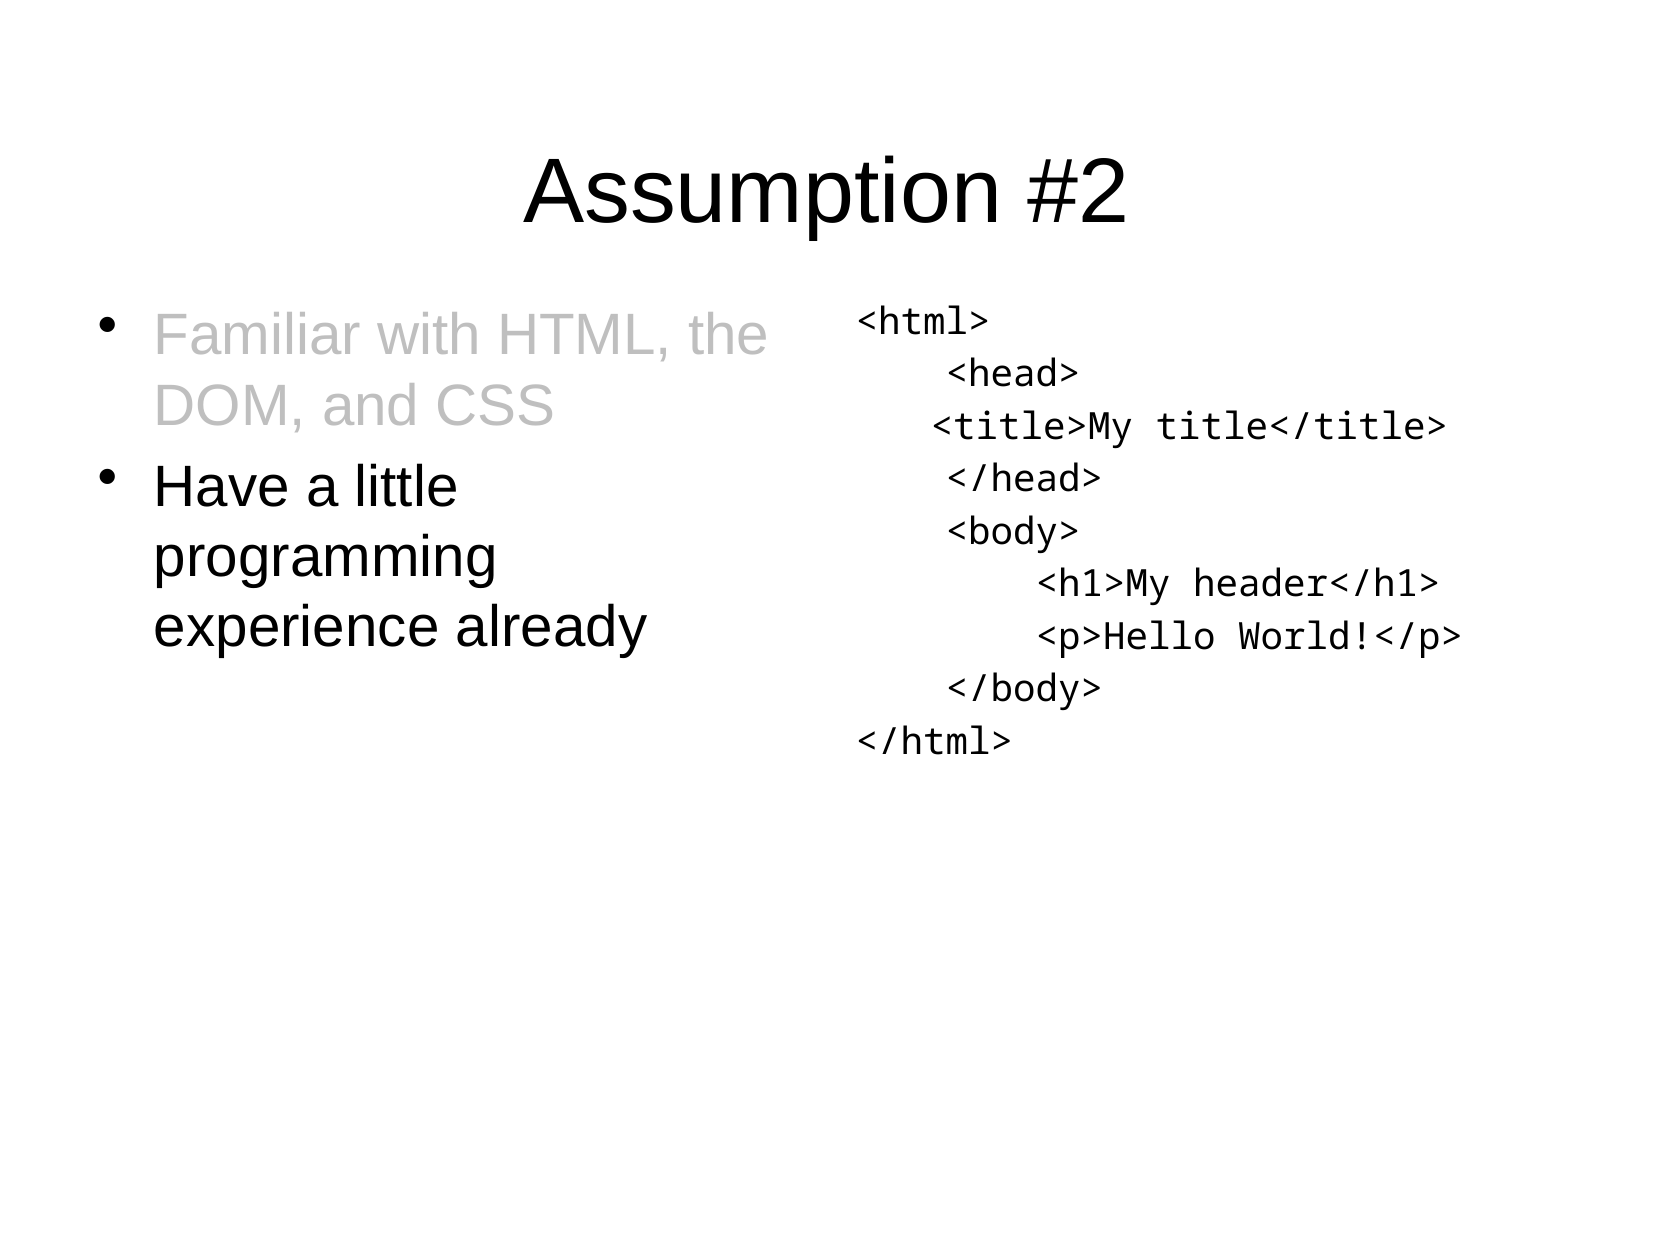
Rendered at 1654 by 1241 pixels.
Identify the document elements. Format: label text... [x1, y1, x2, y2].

title Assumption #2 [82, 82, 1571, 290]
list Familiar with HTML, the DOM, and CSS Have a little programming experience already [82, 289, 813, 1108]
list <html> <head> <title>My title</title> </head> <body> <h1>My header</h1> <p>Hello World!</p> </body> </html> [840, 289, 1571, 1108]
